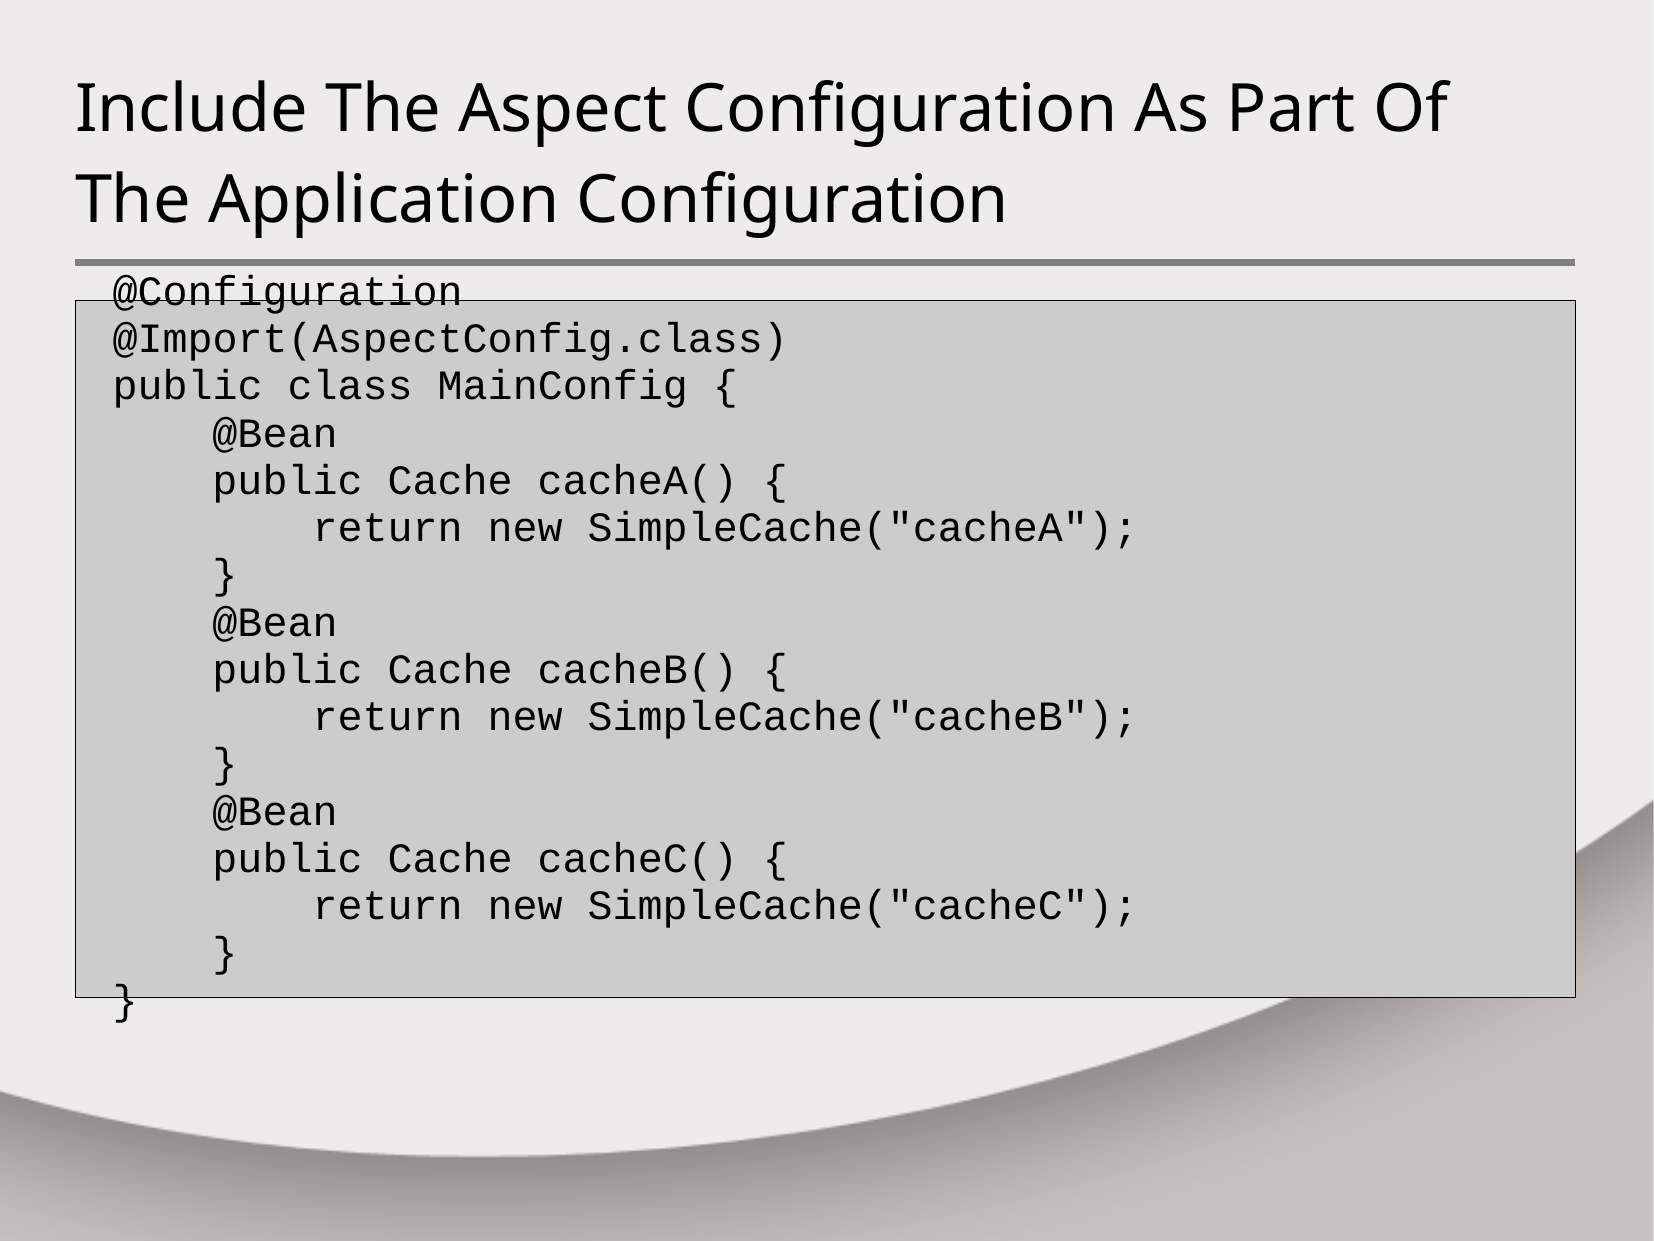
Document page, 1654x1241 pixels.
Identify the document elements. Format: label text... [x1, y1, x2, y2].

title Include The Aspect Configuration As Part Of The Application Configuration [75, 75, 1576, 227]
text_box @Configuration @Import(AspectConfig.class) public class MainConfig { @Bean public Cache cacheA() { return new SimpleCache("cacheA"); } @Bean public Cache cacheB() { return new SimpleCache("cacheB"); } @Bean public Cache cacheC() { return new SimpleCache("cacheC"); } } [75, 300, 1576, 998]
picture [0, 0, 1654, 1241]
